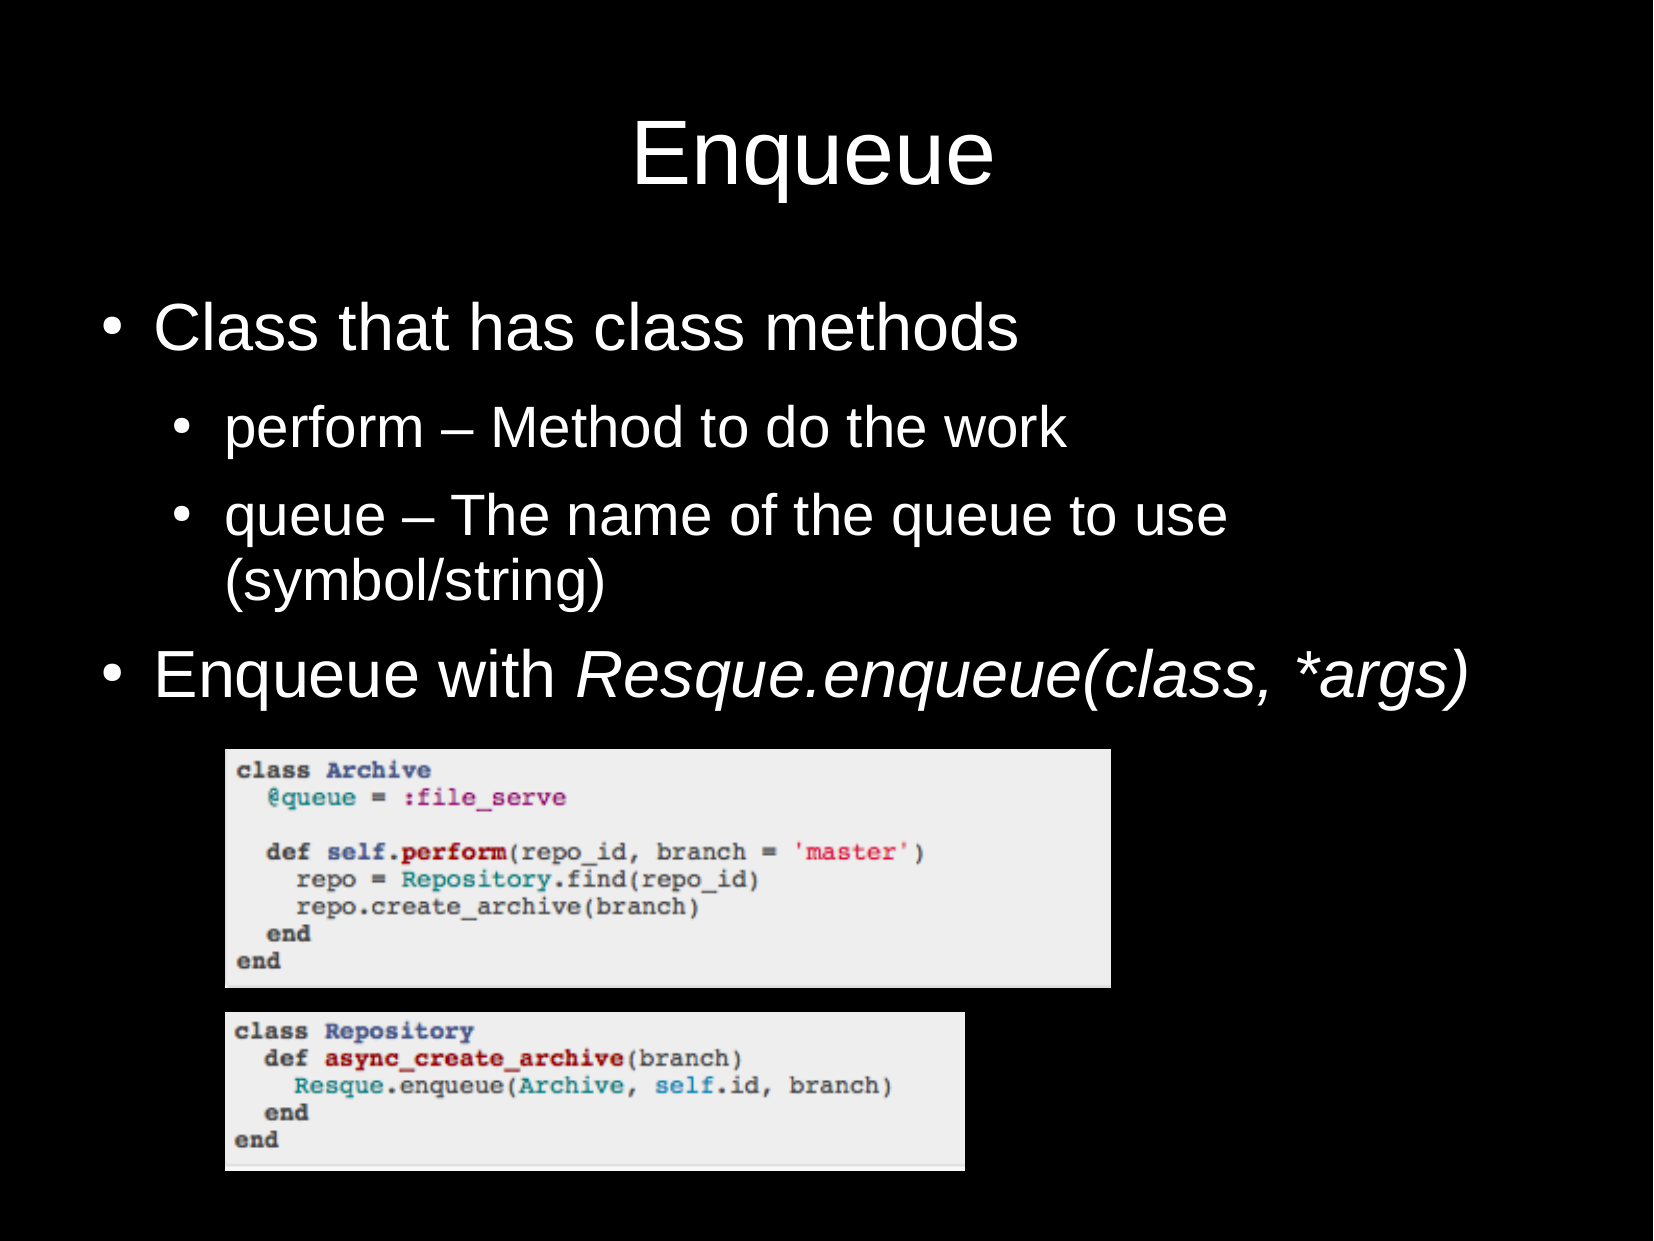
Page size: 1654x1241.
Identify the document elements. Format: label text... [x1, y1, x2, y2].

picture [225, 749, 1111, 988]
title Enqueue [82, 49, 1571, 257]
list Class that has class methods perform – Method to do the work queue – The name of the queue to use (symbol/string) Enqueue with Resque.enqueue(class, *args) [82, 290, 1571, 1109]
picture [225, 1012, 965, 1171]
